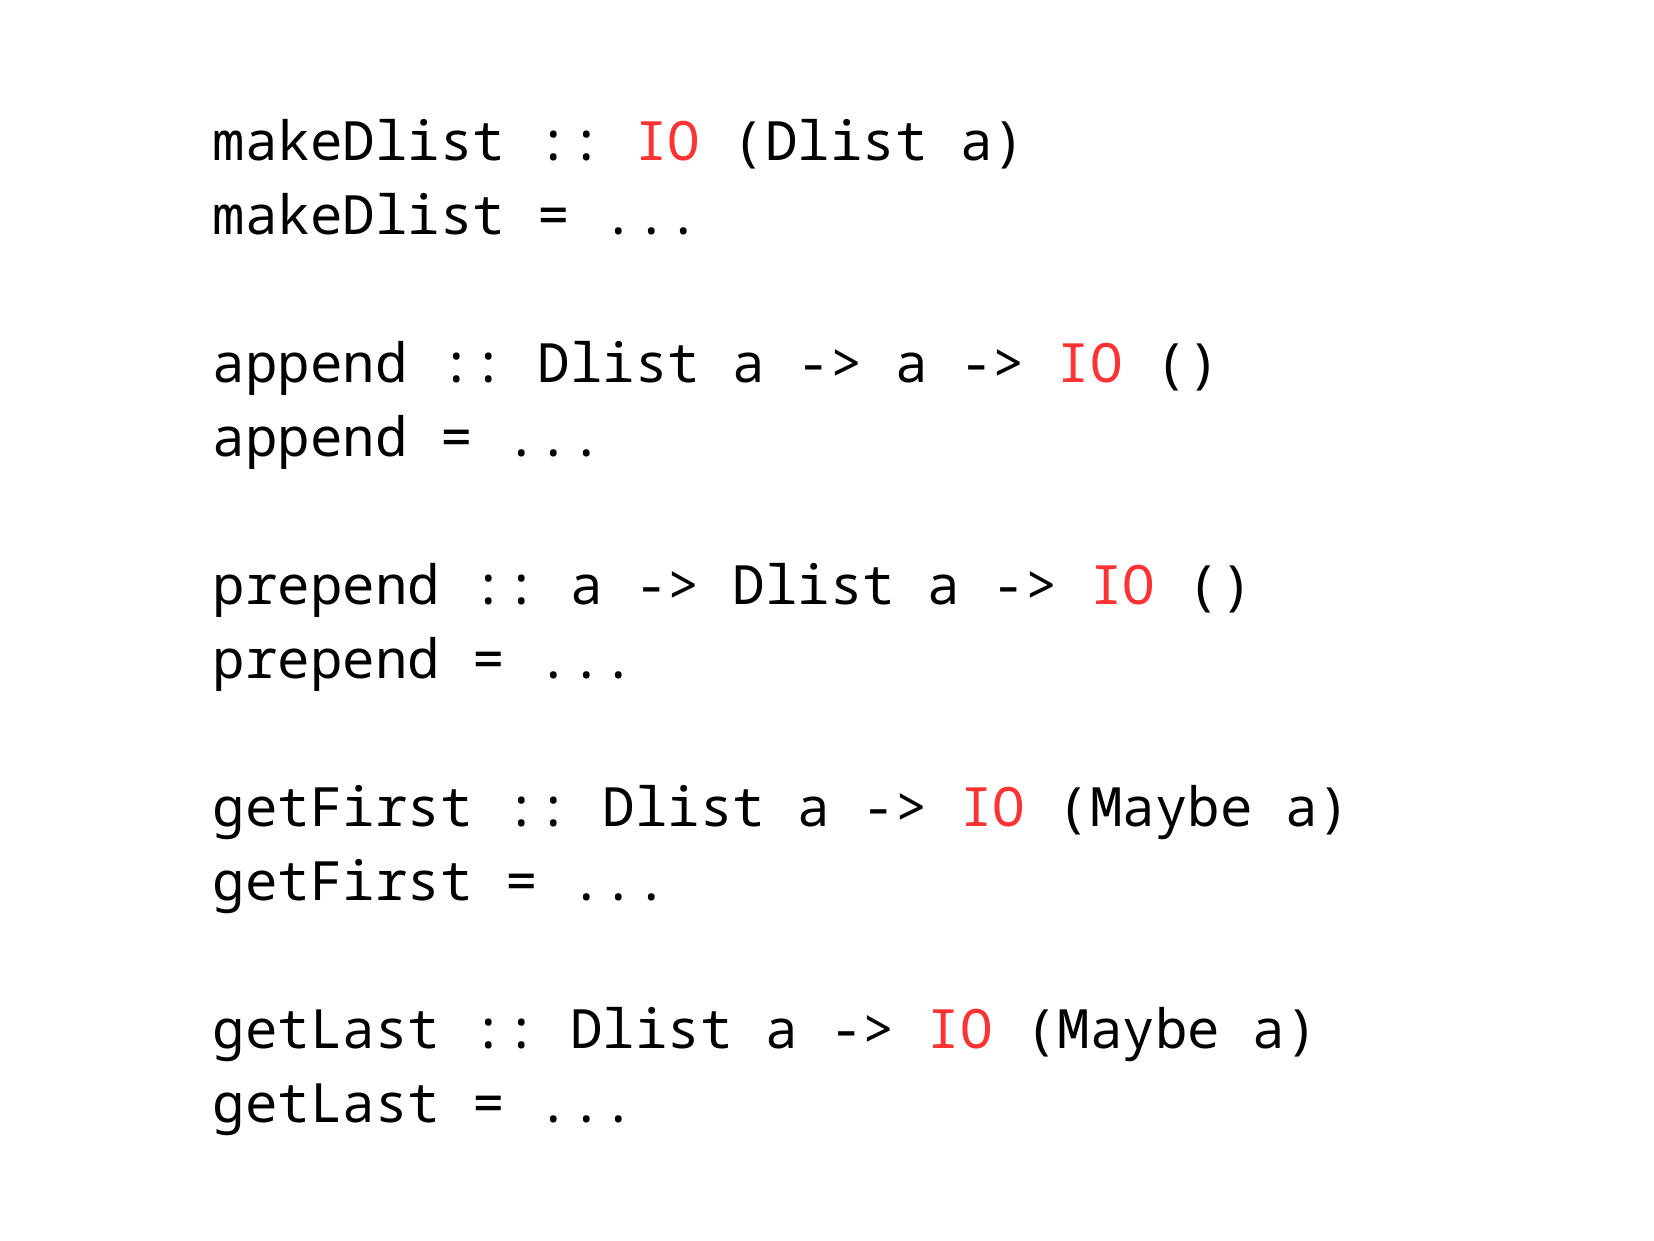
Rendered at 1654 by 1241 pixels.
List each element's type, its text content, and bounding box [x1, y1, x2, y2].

subtitle makeDlist :: IO (Dlist a) makeDlist = ... append :: Dlist a -> a -> IO () append = ... prepend :: a -> Dlist a -> IO () prepend = ... getFirst :: Dlist a -> IO (Maybe a) getFirst = ... getLast :: Dlist a -> IO (Maybe a) getLast = ... [82, 112, 1571, 1128]
